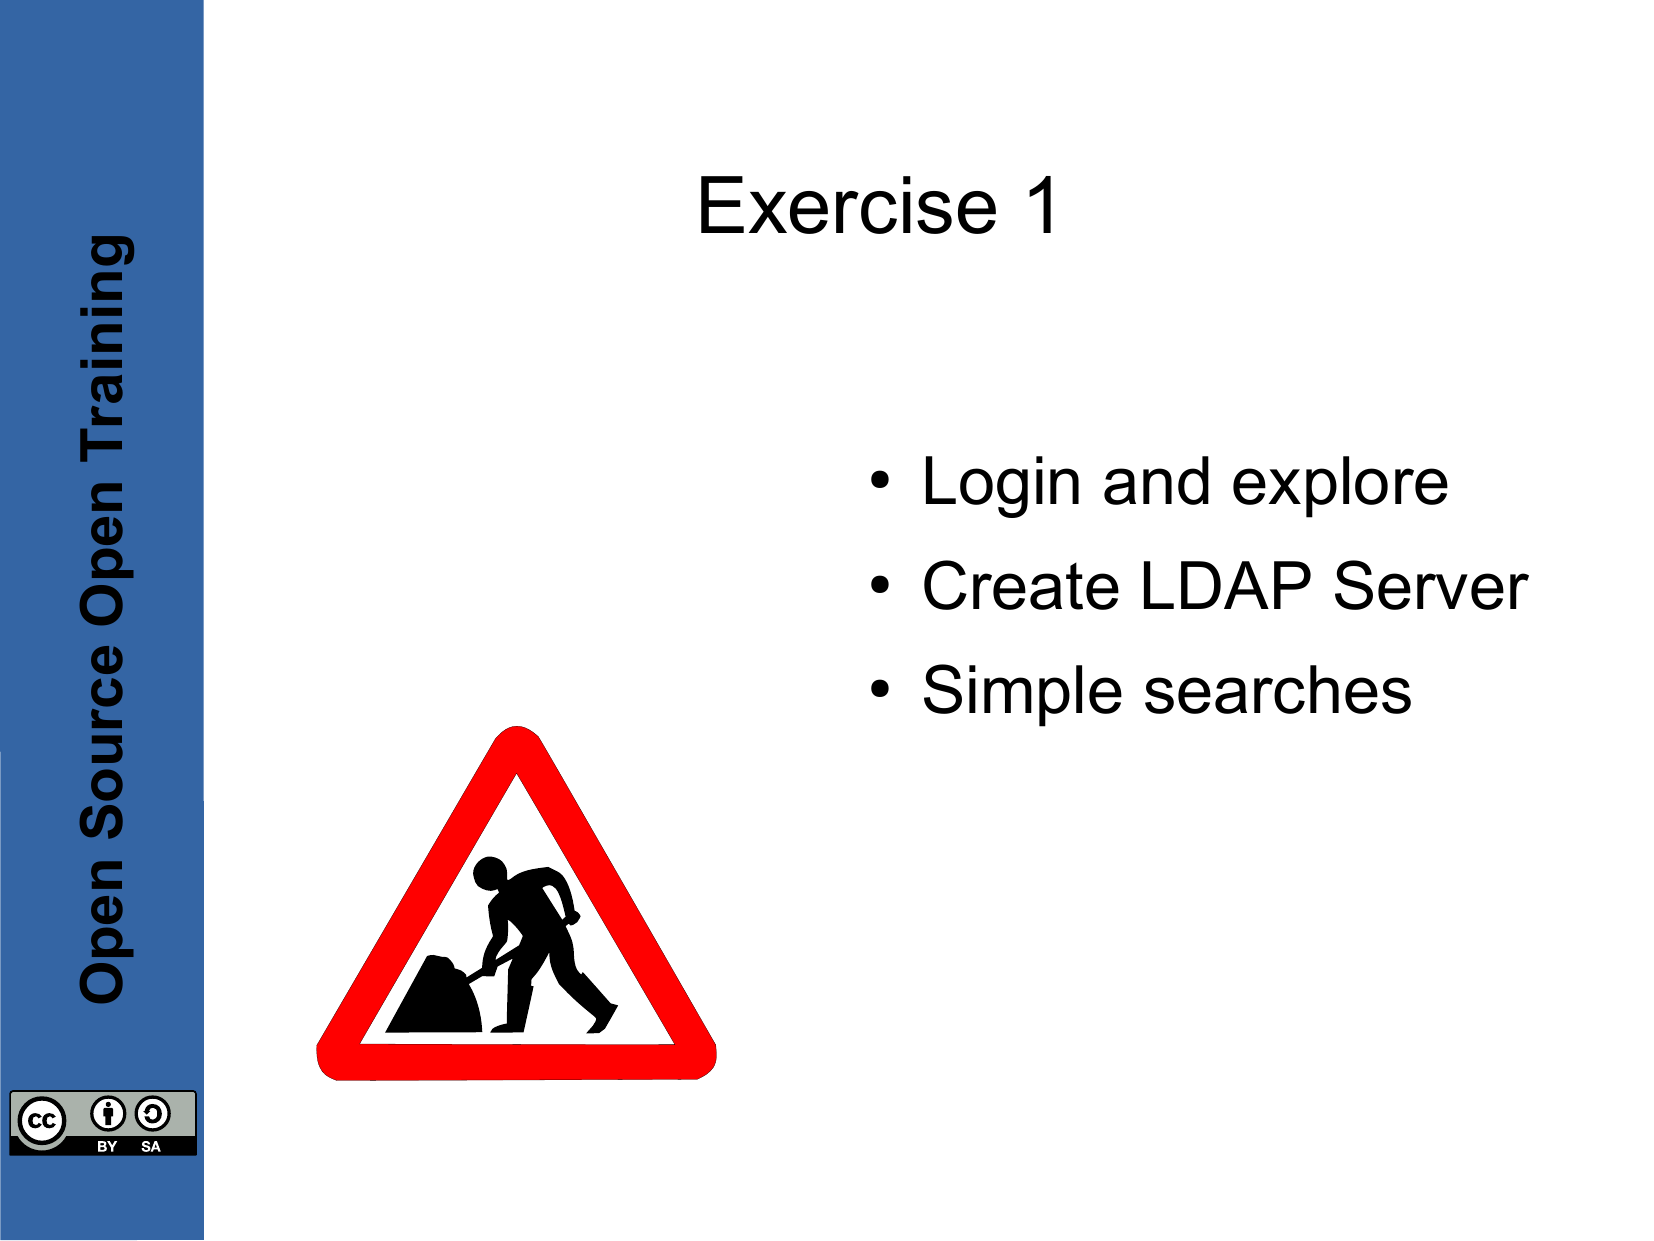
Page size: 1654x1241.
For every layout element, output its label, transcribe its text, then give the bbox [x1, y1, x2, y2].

picture [316, 726, 717, 1081]
title Exercise 1 [227, 102, 1534, 310]
list Login and explore Create LDAP Server Simple searches [779, 444, 1575, 1127]
